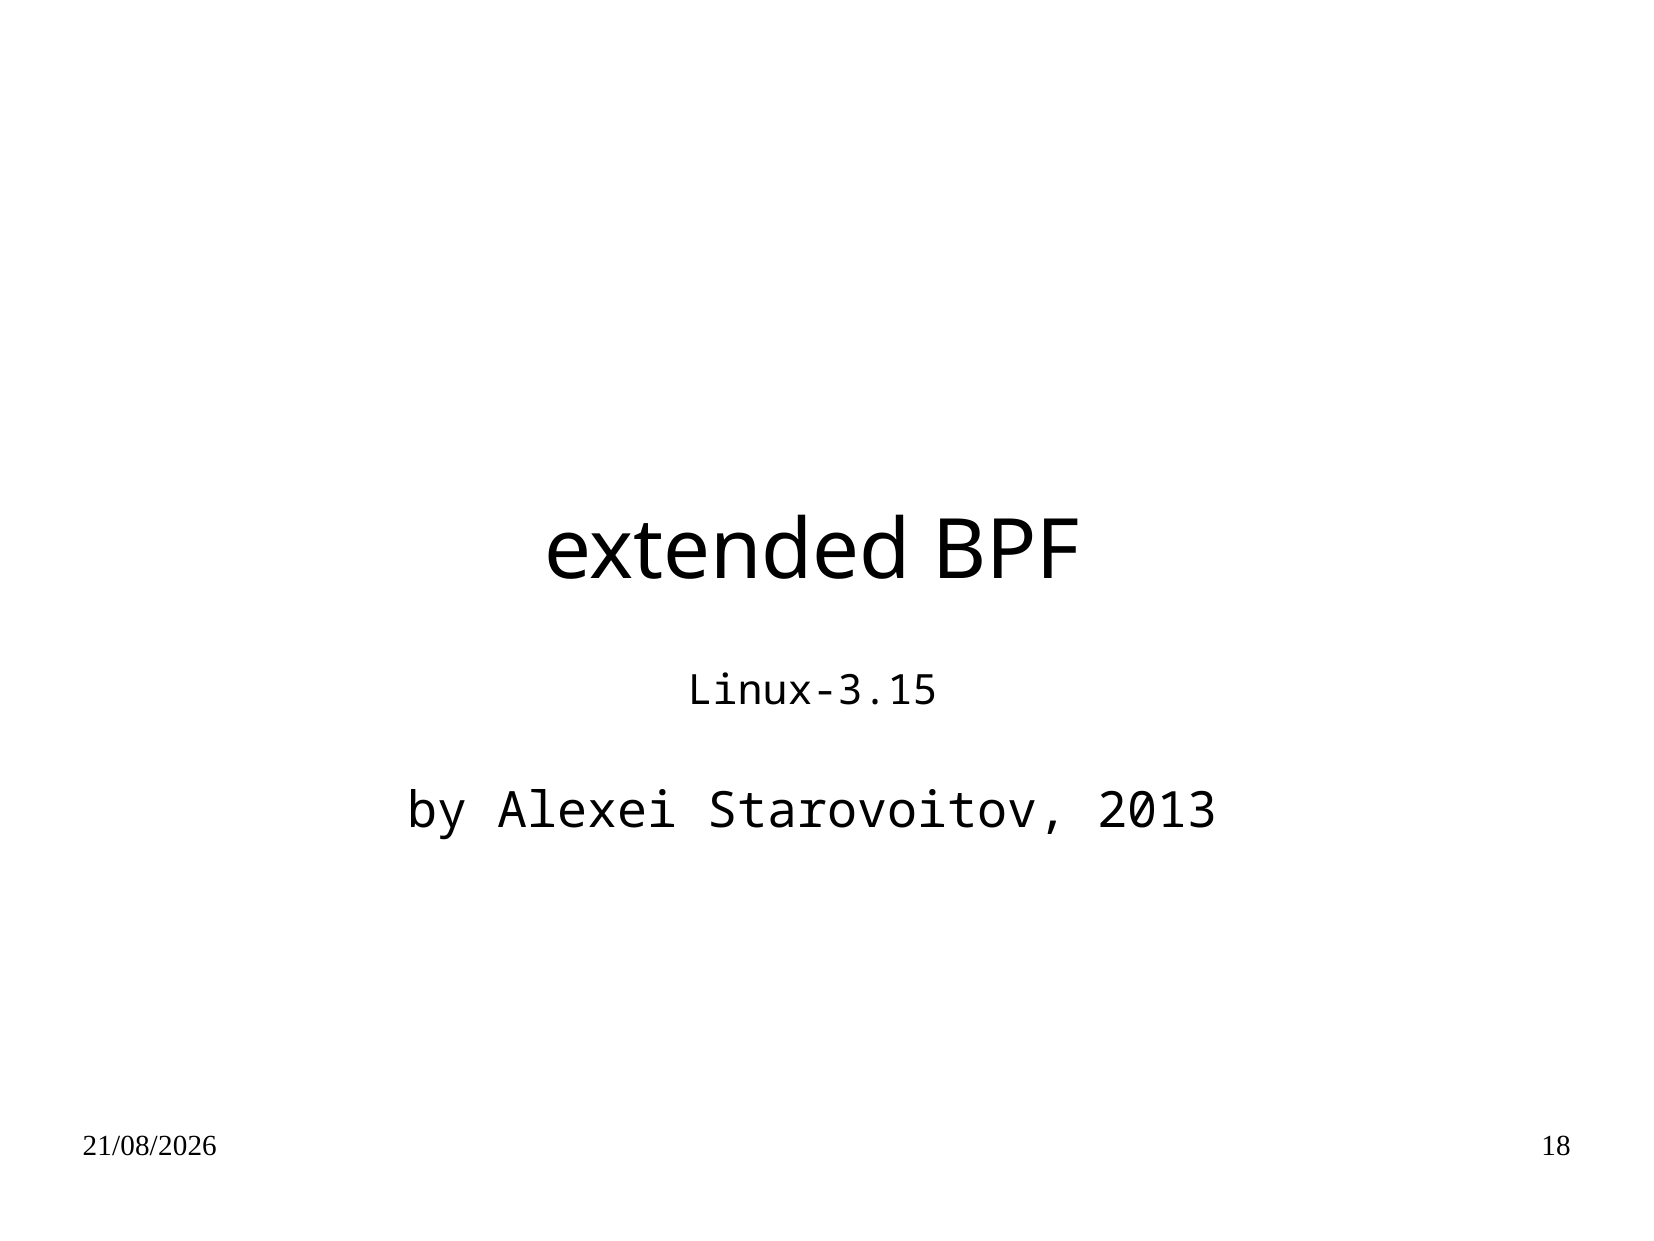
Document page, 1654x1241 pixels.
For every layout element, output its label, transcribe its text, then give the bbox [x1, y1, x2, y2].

subtitle extended BPF Linux-3.15 by Alexei Starovoitov, 2013 [150, 315, 1439, 1017]
